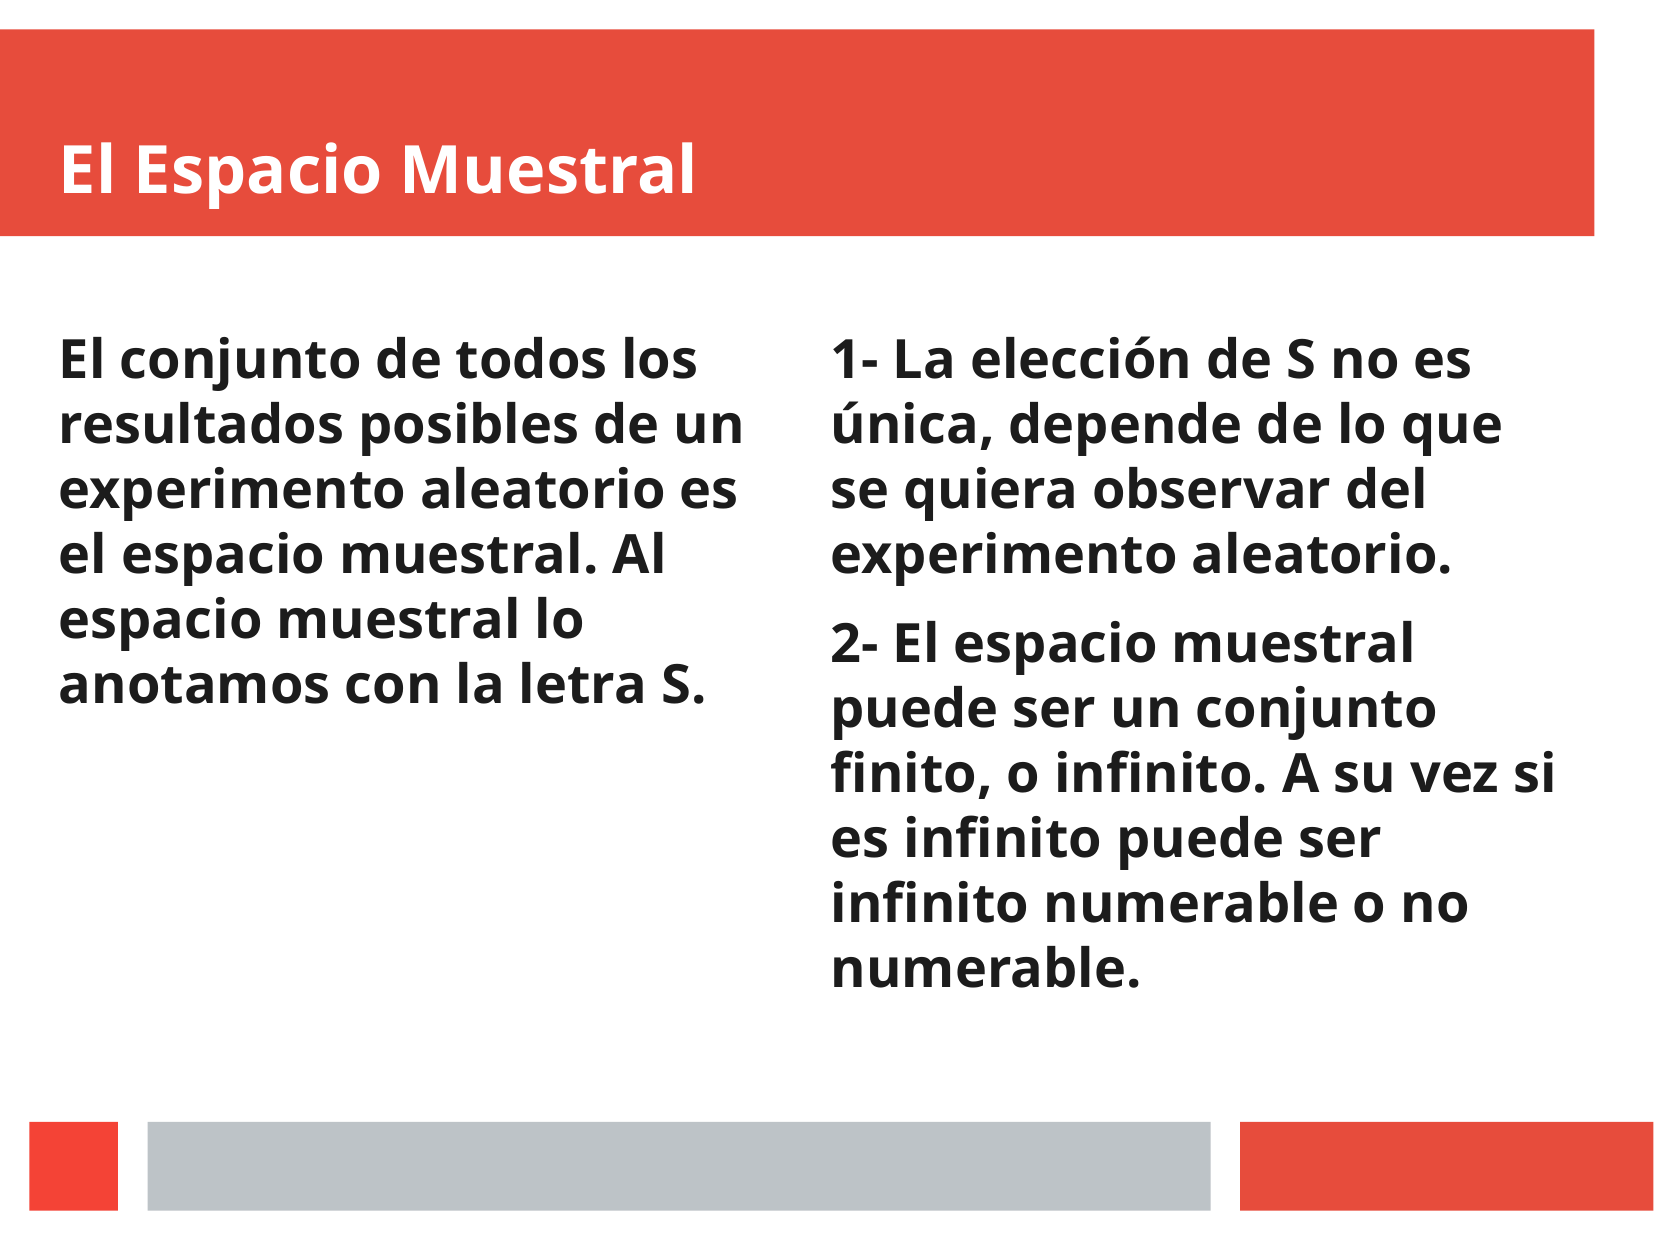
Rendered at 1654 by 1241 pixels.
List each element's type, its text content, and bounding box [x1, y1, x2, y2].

text_box El conjunto de todos los resultados posibles de un experimento aleatorio es el espacio muestral. Al espacio muestral lo anotamos con la letra S. [59, 324, 794, 691]
text_box El Espacio Muestral [58, 58, 1595, 207]
text_box 1- La elección de S no es única, depende de lo que se quiera observar del experimento aleatorio. 2- El espacio muestral puede ser un conjunto finito, o infinito. A su vez si es infinito puede ser infinito numerable o no numerable. [830, 324, 1566, 691]
